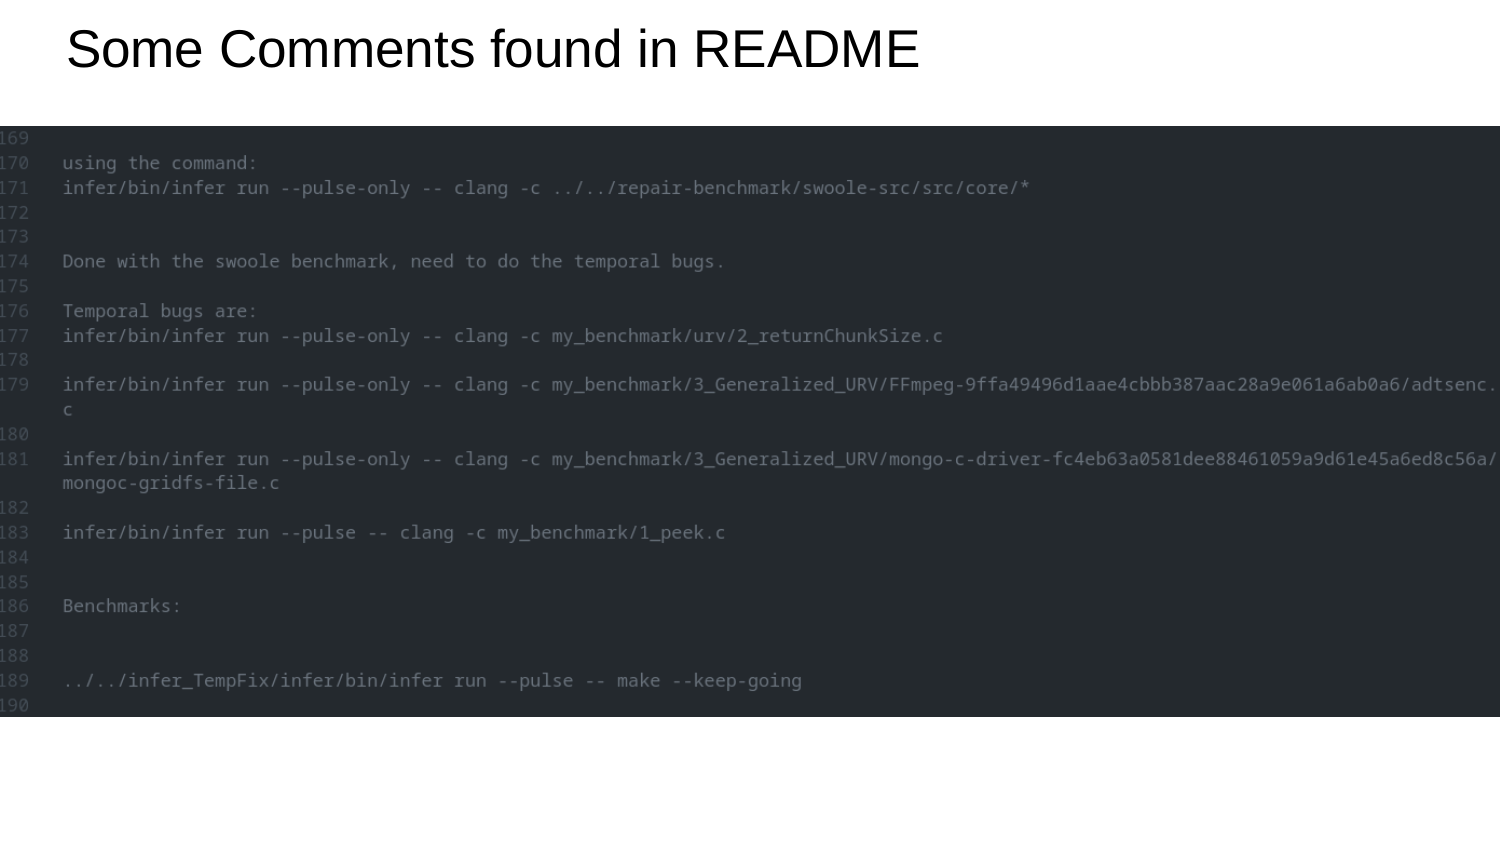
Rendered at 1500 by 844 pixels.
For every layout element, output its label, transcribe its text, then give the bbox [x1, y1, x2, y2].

picture [0, 126, 1500, 717]
title Some Comments found in README [51, 0, 1449, 94]
